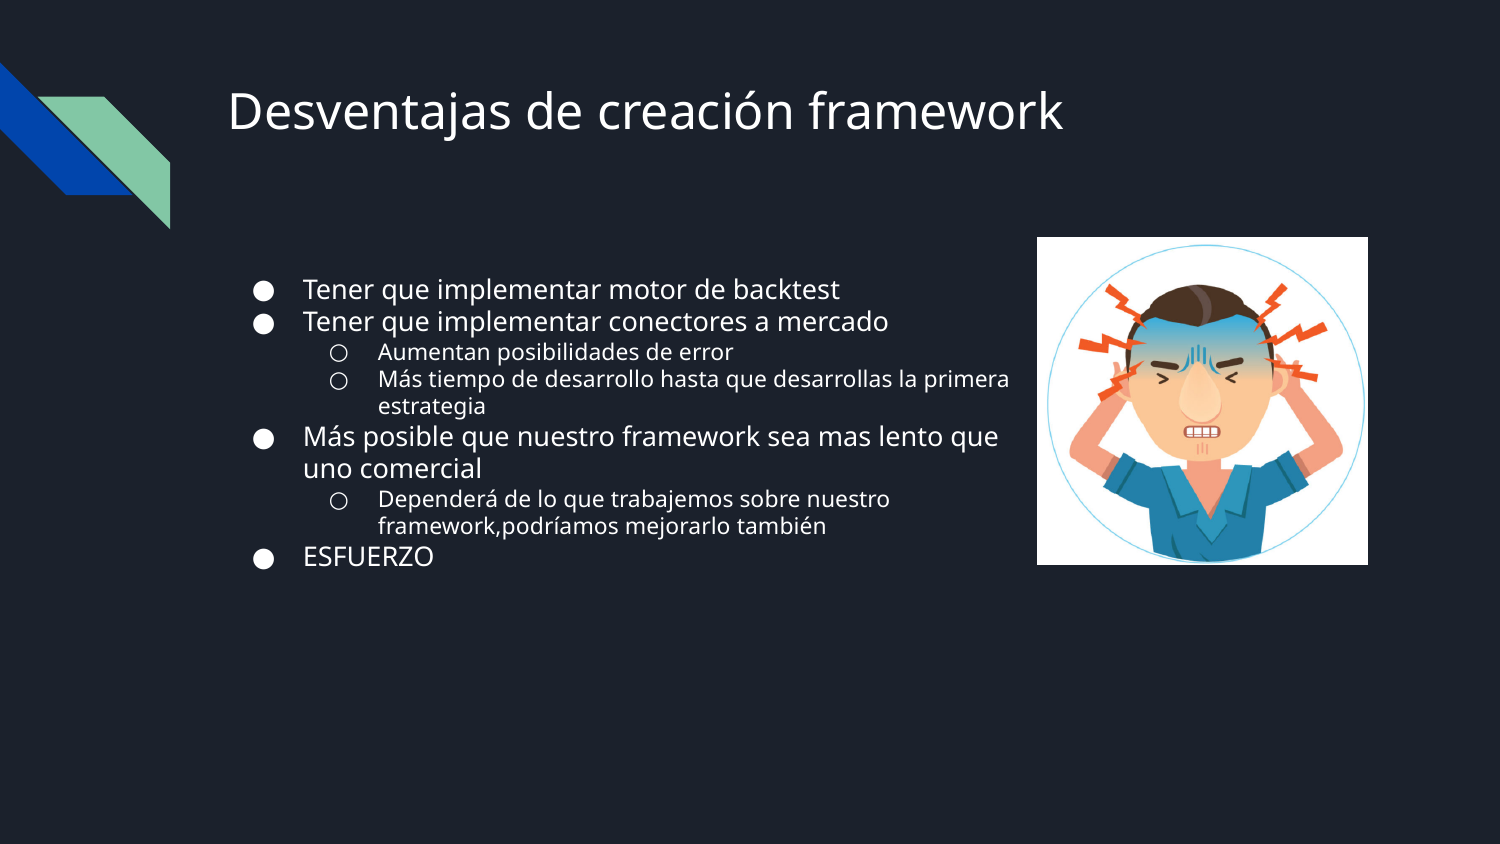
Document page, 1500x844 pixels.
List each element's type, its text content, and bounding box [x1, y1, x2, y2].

list Tener que implementar motor de backtest Tener que implementar conectores a mercado Aumentan posibilidades de error Más tiempo de desarrollo hasta que desarrollas la primera estrategia Más posible que nuestro framework sea mas lento que uno comercial Dependerá de lo que trabajemos sobre nuestro framework,podríamos mejorarlo también ESFUERZO [212, 257, 1038, 735]
picture [1037, 237, 1368, 565]
title Desventajas de creación framework [212, 64, 1368, 215]
